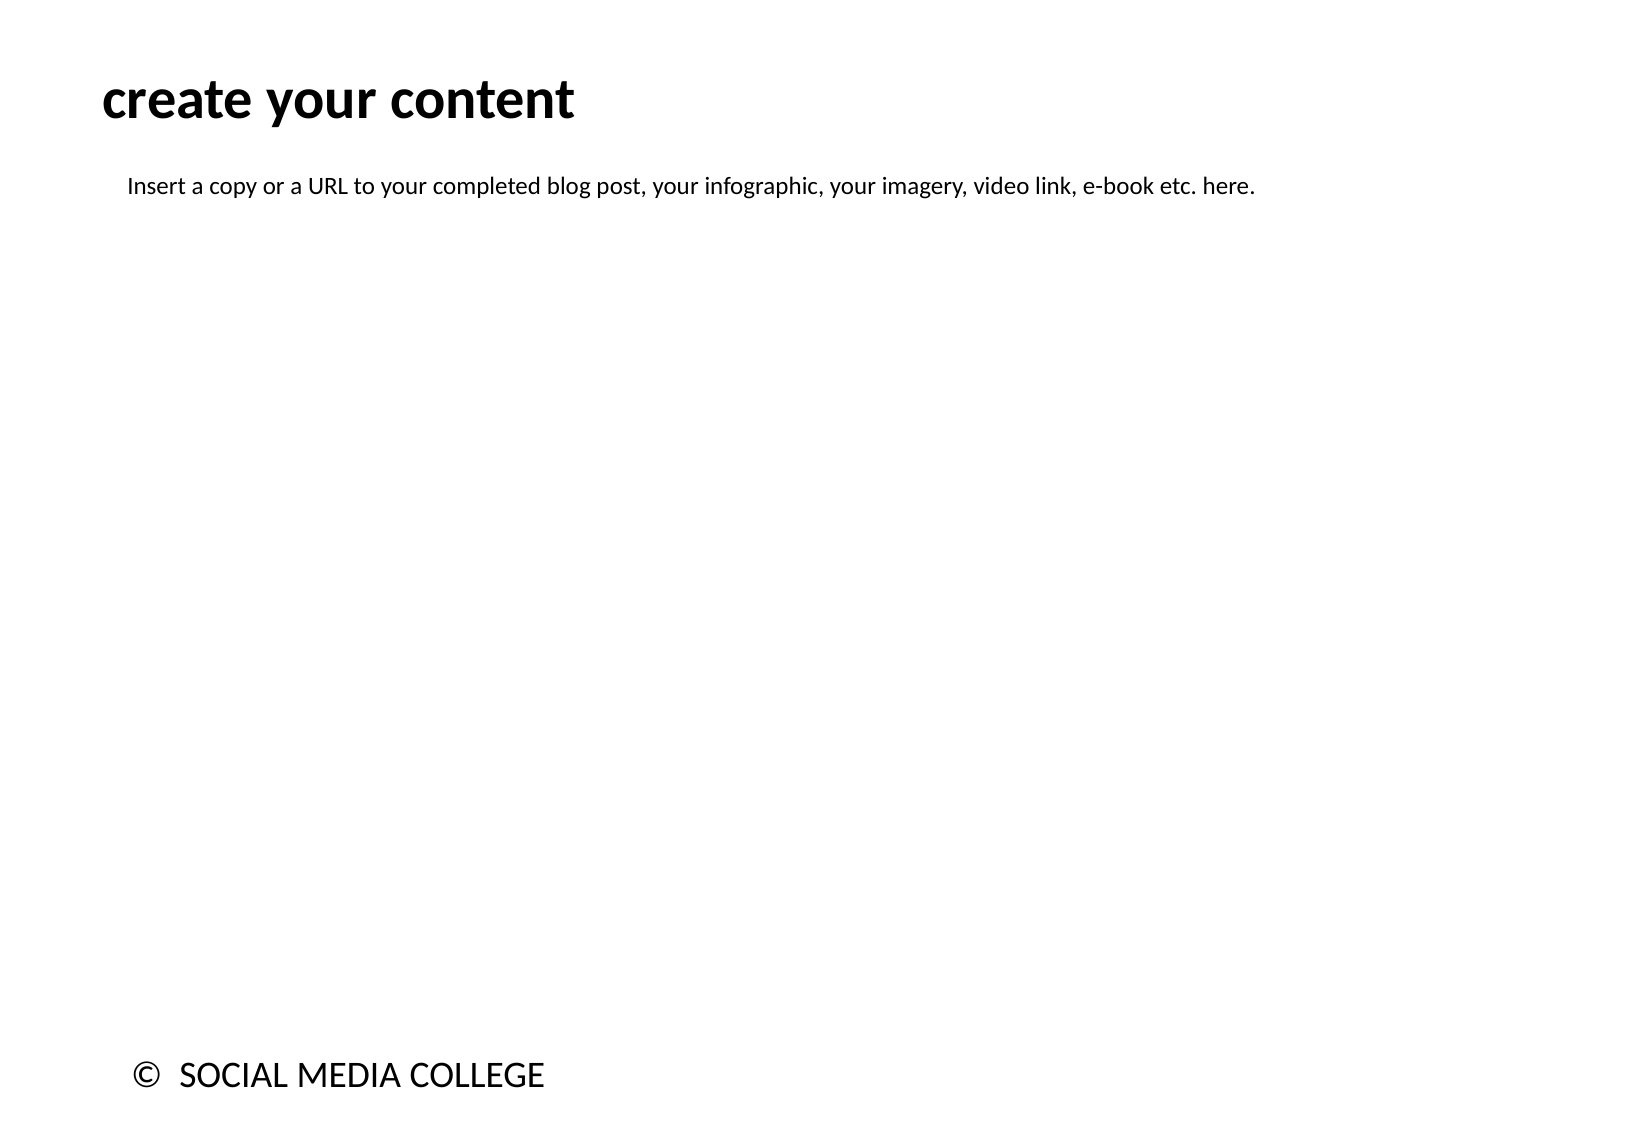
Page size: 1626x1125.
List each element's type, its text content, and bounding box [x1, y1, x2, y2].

footer © SOCIAL MEDIA COLLEGE [107, 1042, 1449, 1103]
text_box Insert a copy or a URL to your completed blog post, your infographic, your imagery, video link, e-book etc. here. [112, 162, 1367, 208]
text_box create your content [87, 52, 899, 138]
